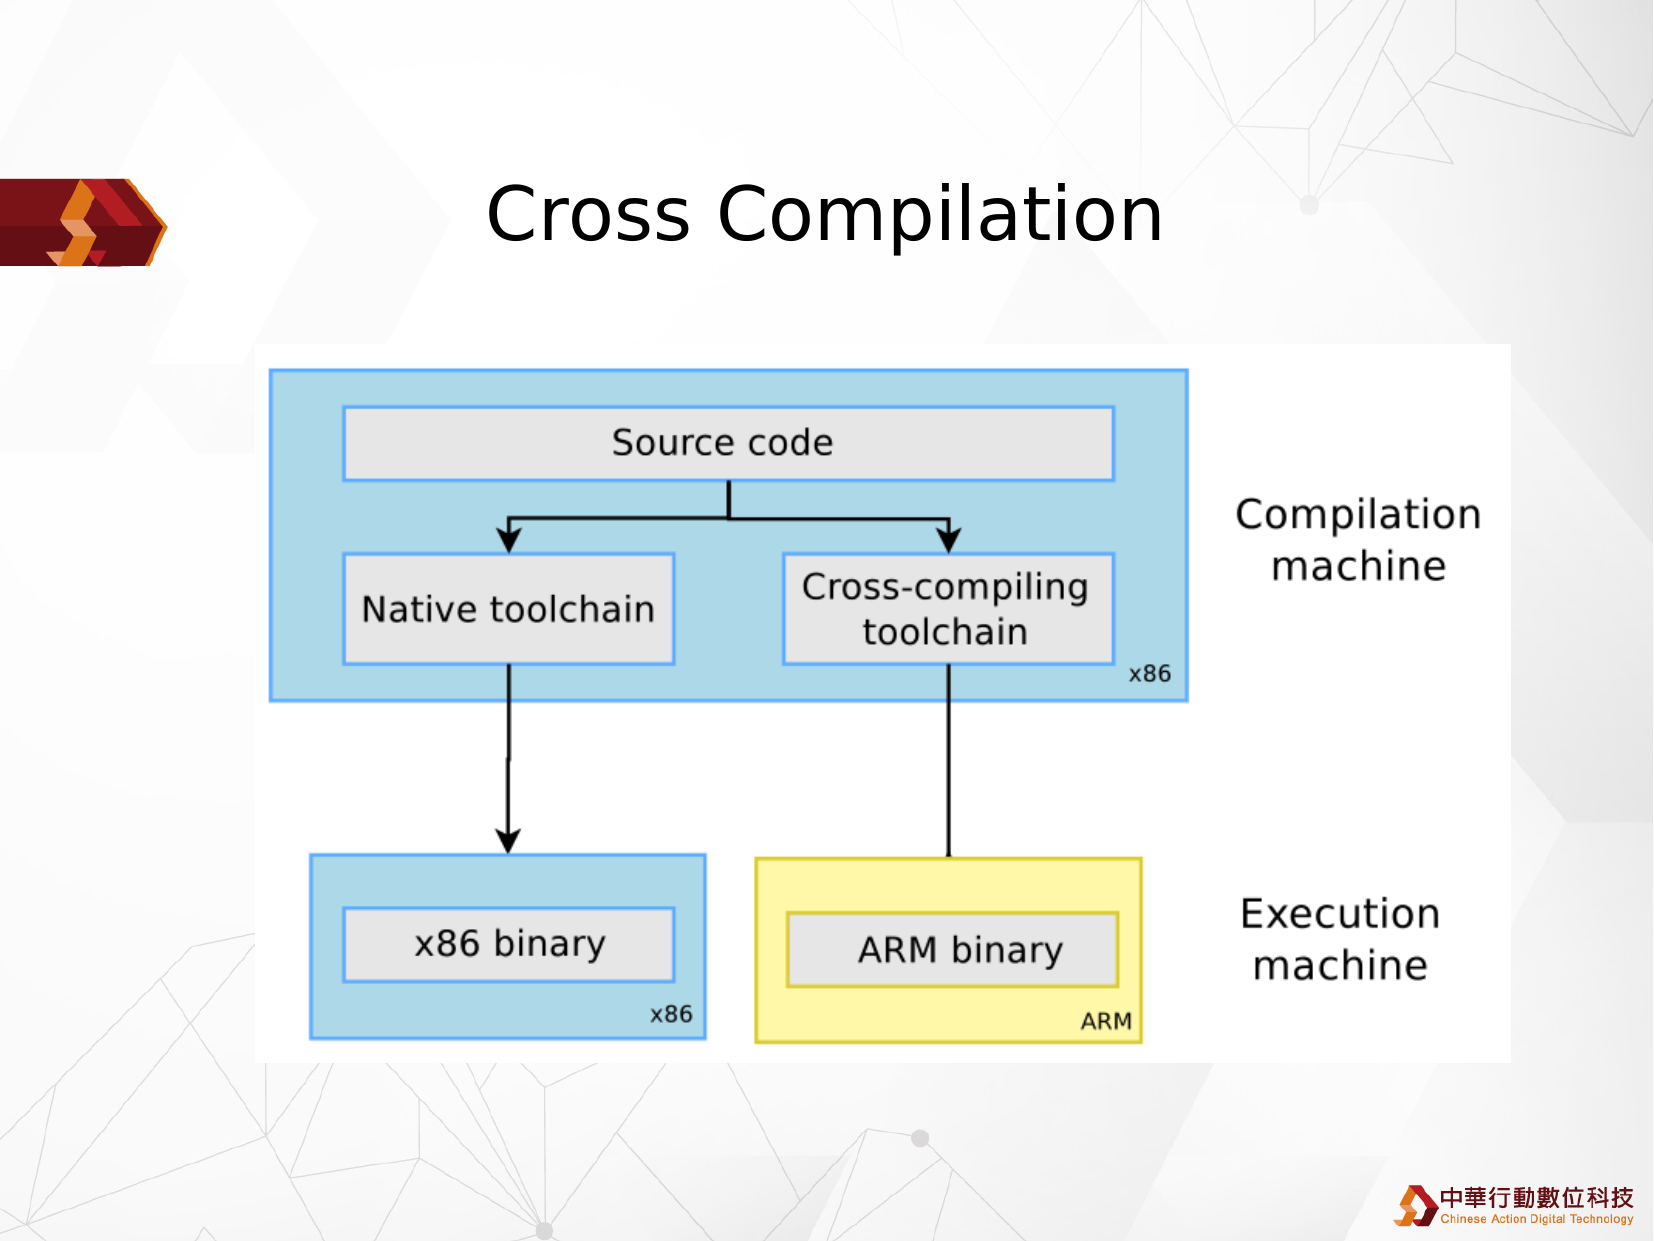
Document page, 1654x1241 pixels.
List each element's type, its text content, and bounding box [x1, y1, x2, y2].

picture [0, 0, 1654, 1241]
title Cross Compilation [82, 108, 1570, 316]
